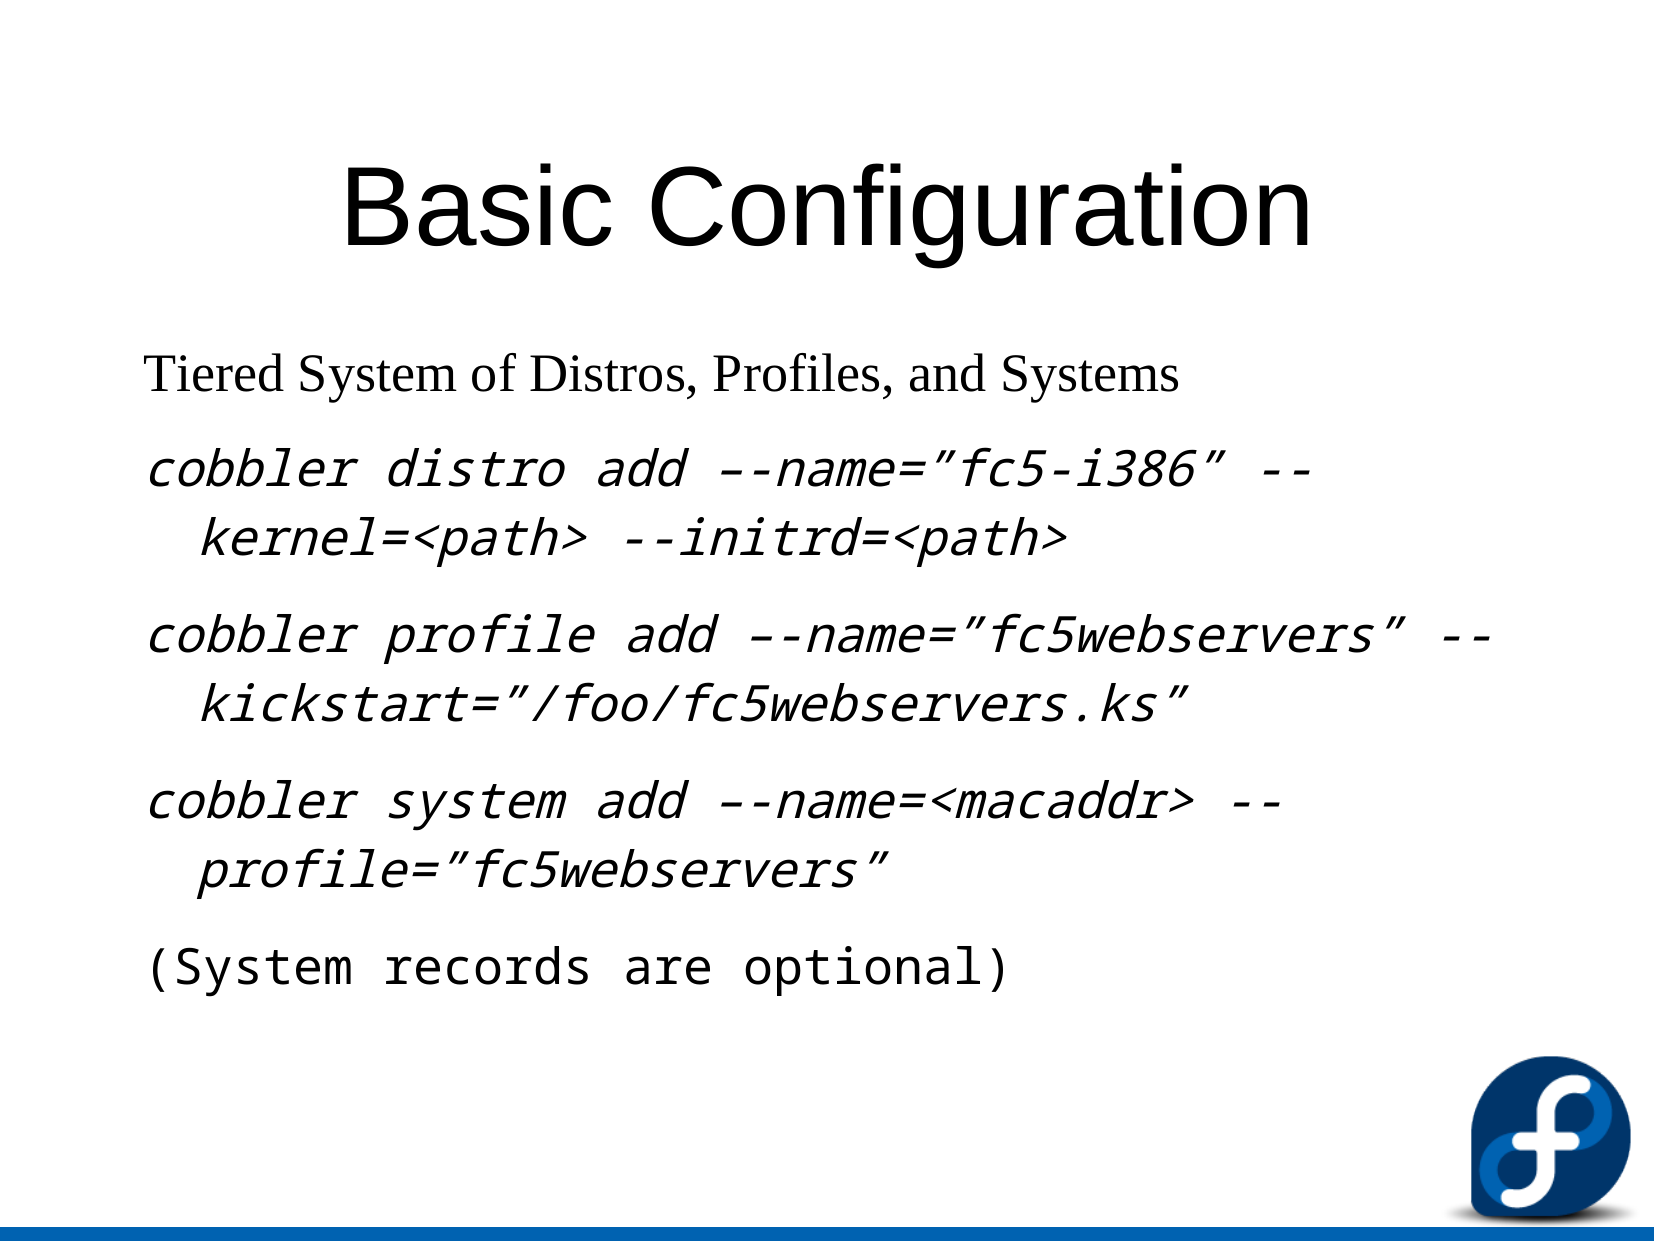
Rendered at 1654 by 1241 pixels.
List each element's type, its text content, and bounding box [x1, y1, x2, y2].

list Tiered System of Distros, Profiles, and Systems cobbler distro add –-name=”fc5-i386” --kernel=<path> --initrd=<path> cobbler profile add –-name=”fc5webservers” --kickstart=”/foo/fc5webservers.ks” cobbler system add –-name=<macaddr> --profile=”fc5webservers” (System records are optional) [125, 343, 1538, 1126]
picture [1438, 1055, 1645, 1229]
title Basic Configuration [121, 102, 1534, 310]
